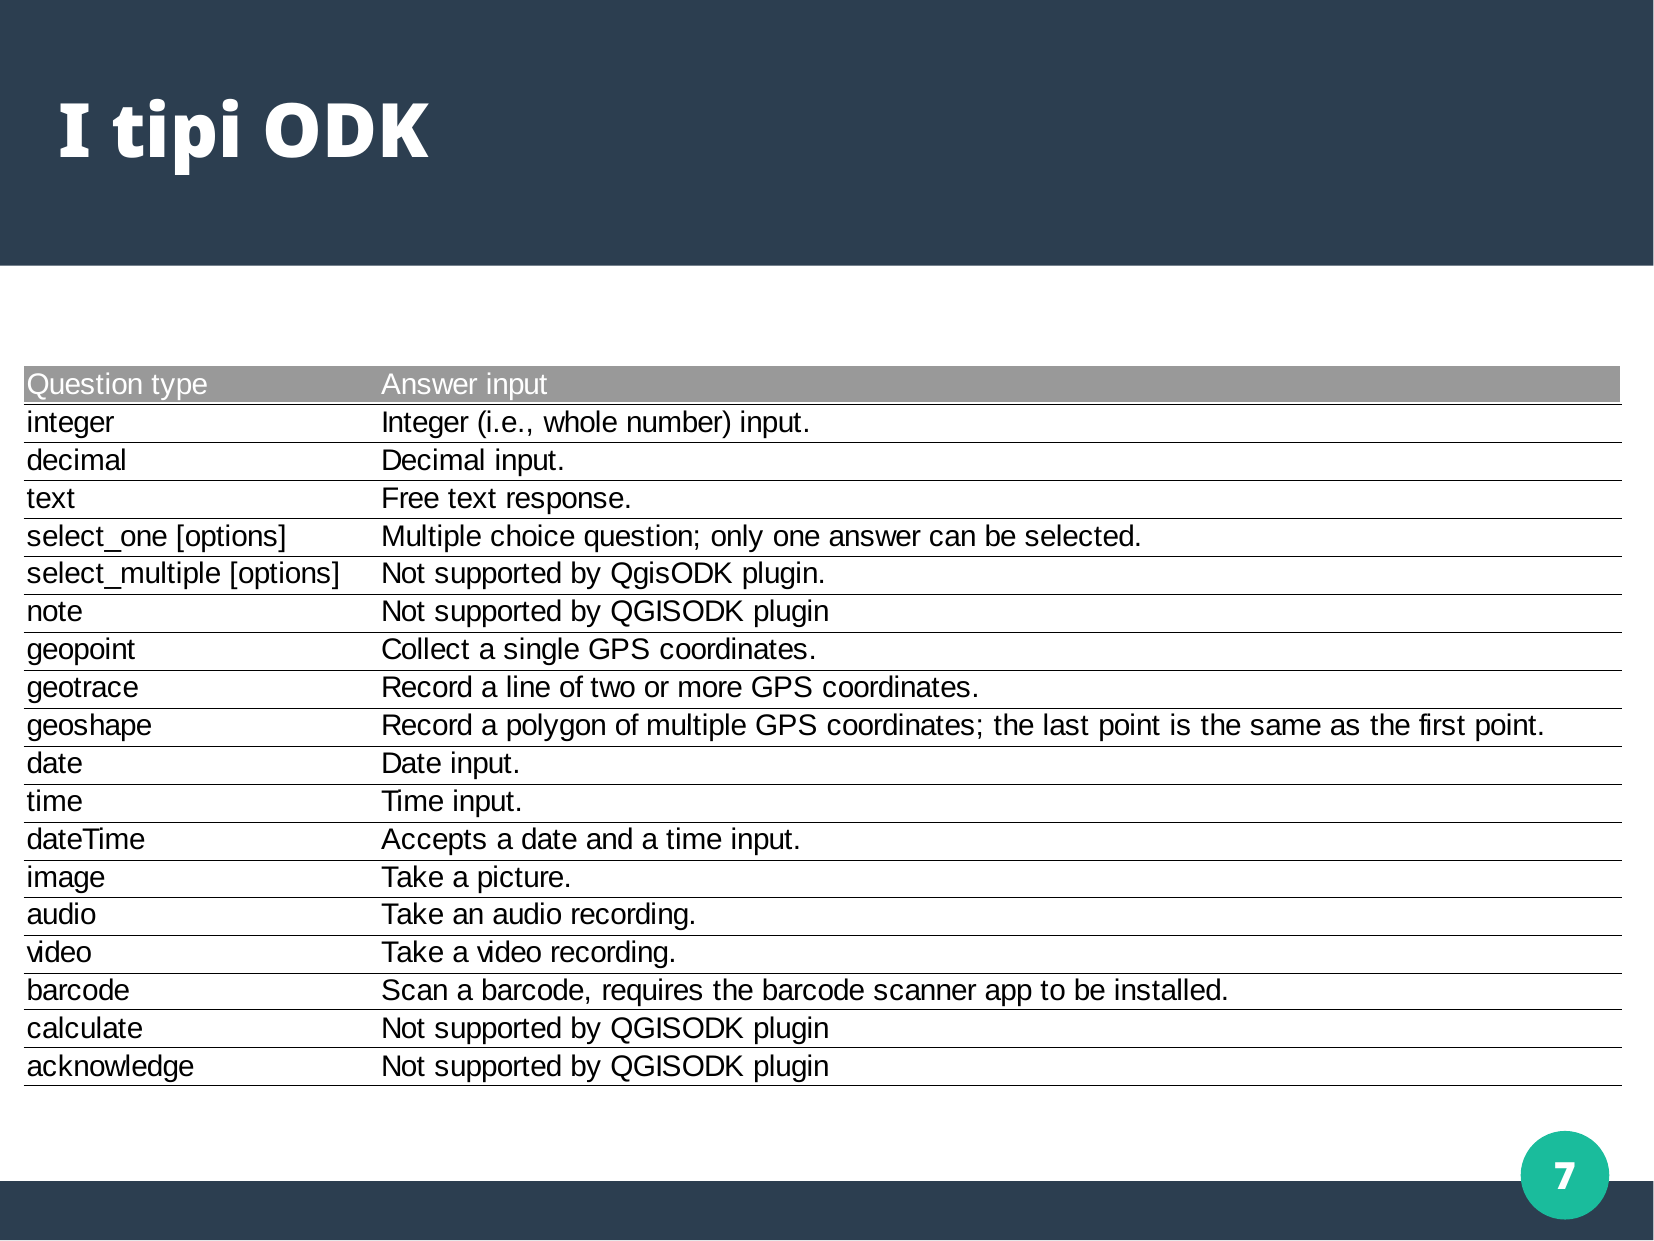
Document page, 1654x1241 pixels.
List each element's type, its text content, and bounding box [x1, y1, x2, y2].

chart [23, 366, 1625, 1091]
title I tipi ODK [59, 49, 1595, 207]
